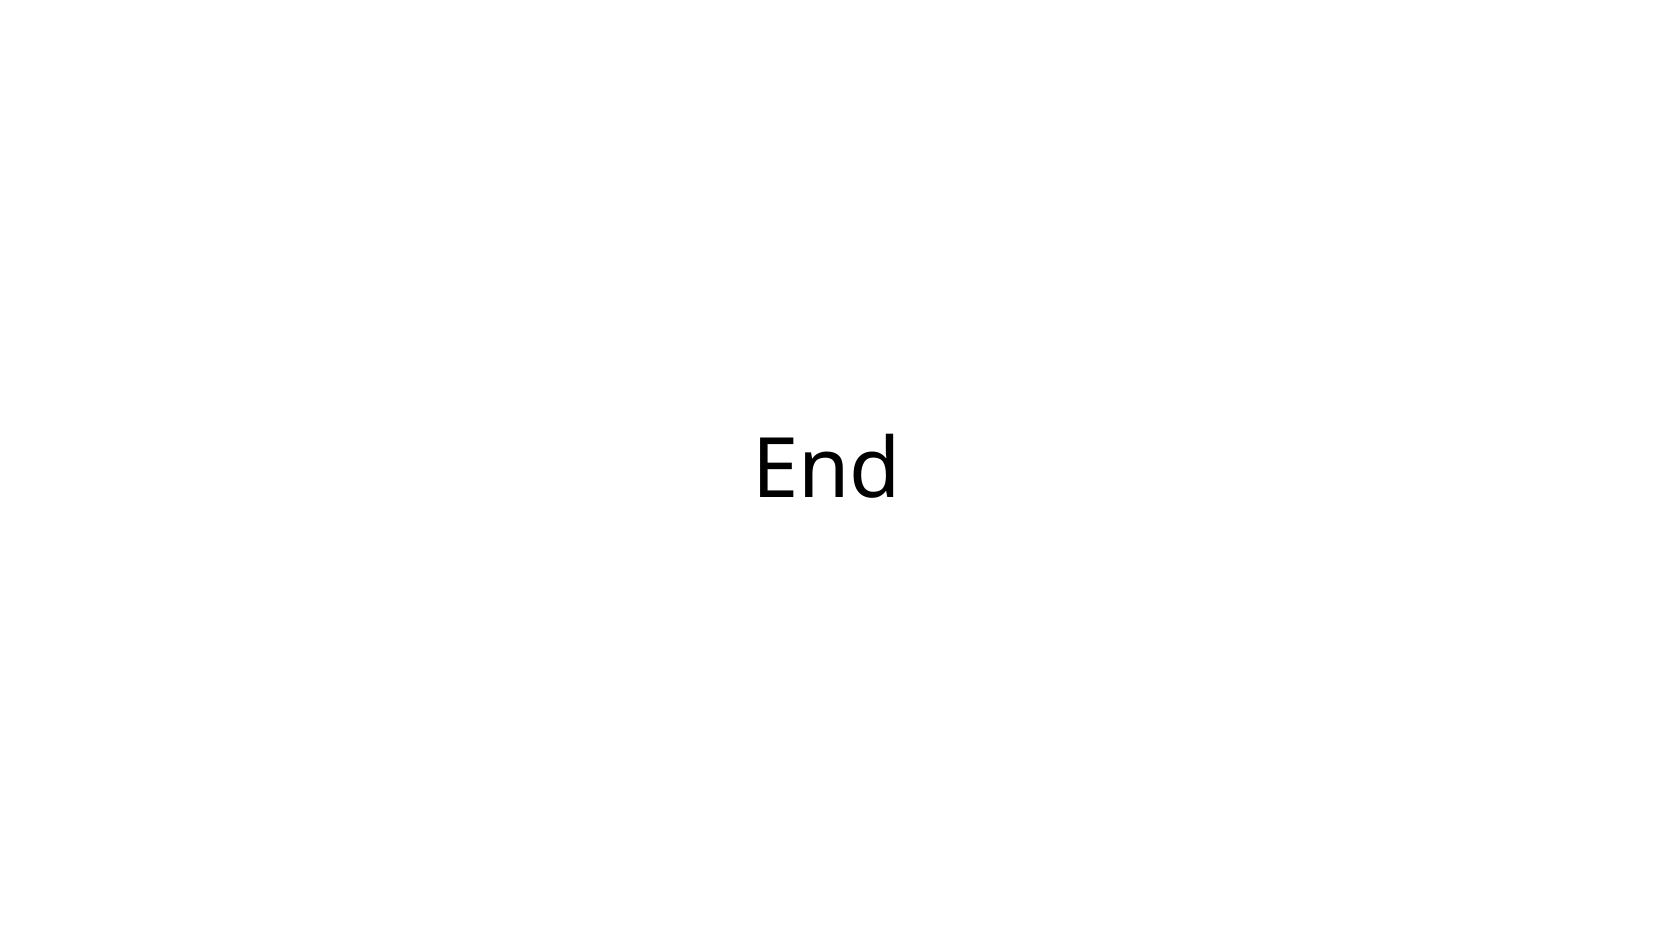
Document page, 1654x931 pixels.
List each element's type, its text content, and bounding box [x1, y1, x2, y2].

title End [82, 387, 1571, 543]
